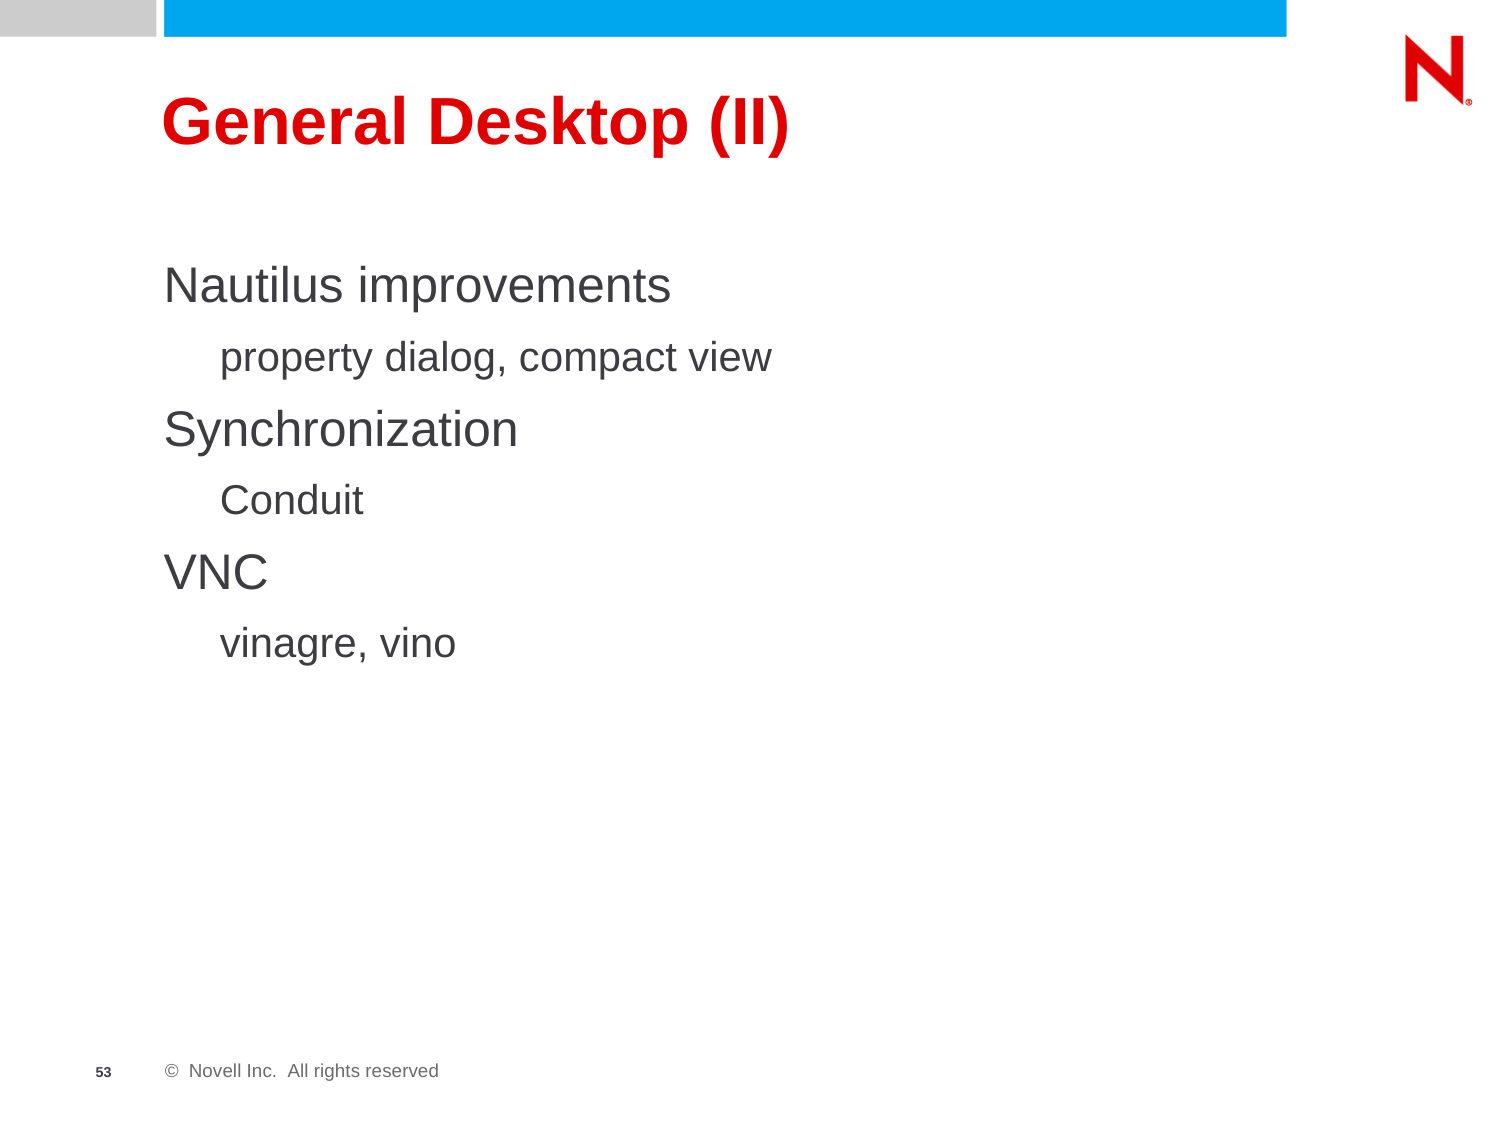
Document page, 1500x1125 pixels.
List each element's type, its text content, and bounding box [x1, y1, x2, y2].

title General Desktop (II) [161, 41, 1383, 205]
list Nautilus improvements property dialog, compact view Synchronization Conduit VNC vinagre, vino [163, 254, 1404, 986]
picture [1403, 32, 1473, 107]
